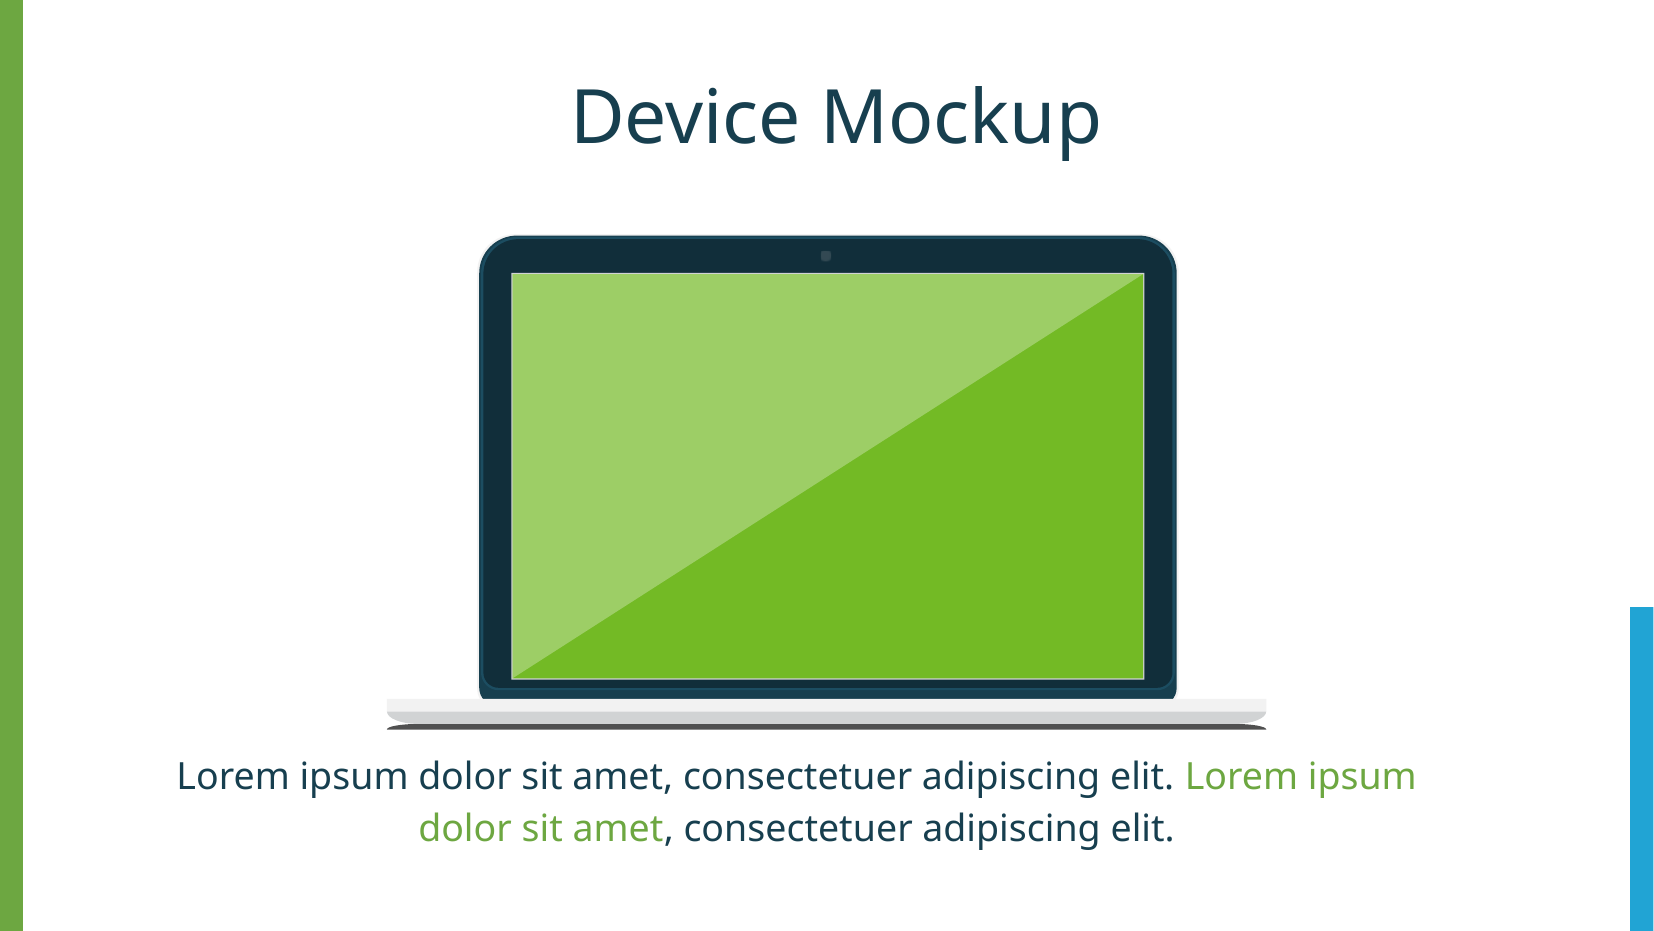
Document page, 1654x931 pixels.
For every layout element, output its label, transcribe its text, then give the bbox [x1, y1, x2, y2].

title Device Mockup [82, 37, 1591, 193]
text_box [386, 234, 1267, 730]
list Lorem ipsum dolor sit amet, consectetuer adipiscing elit. Lorem ipsum dolor sit amet, consectetuer adipiscing elit. [82, 750, 1441, 871]
